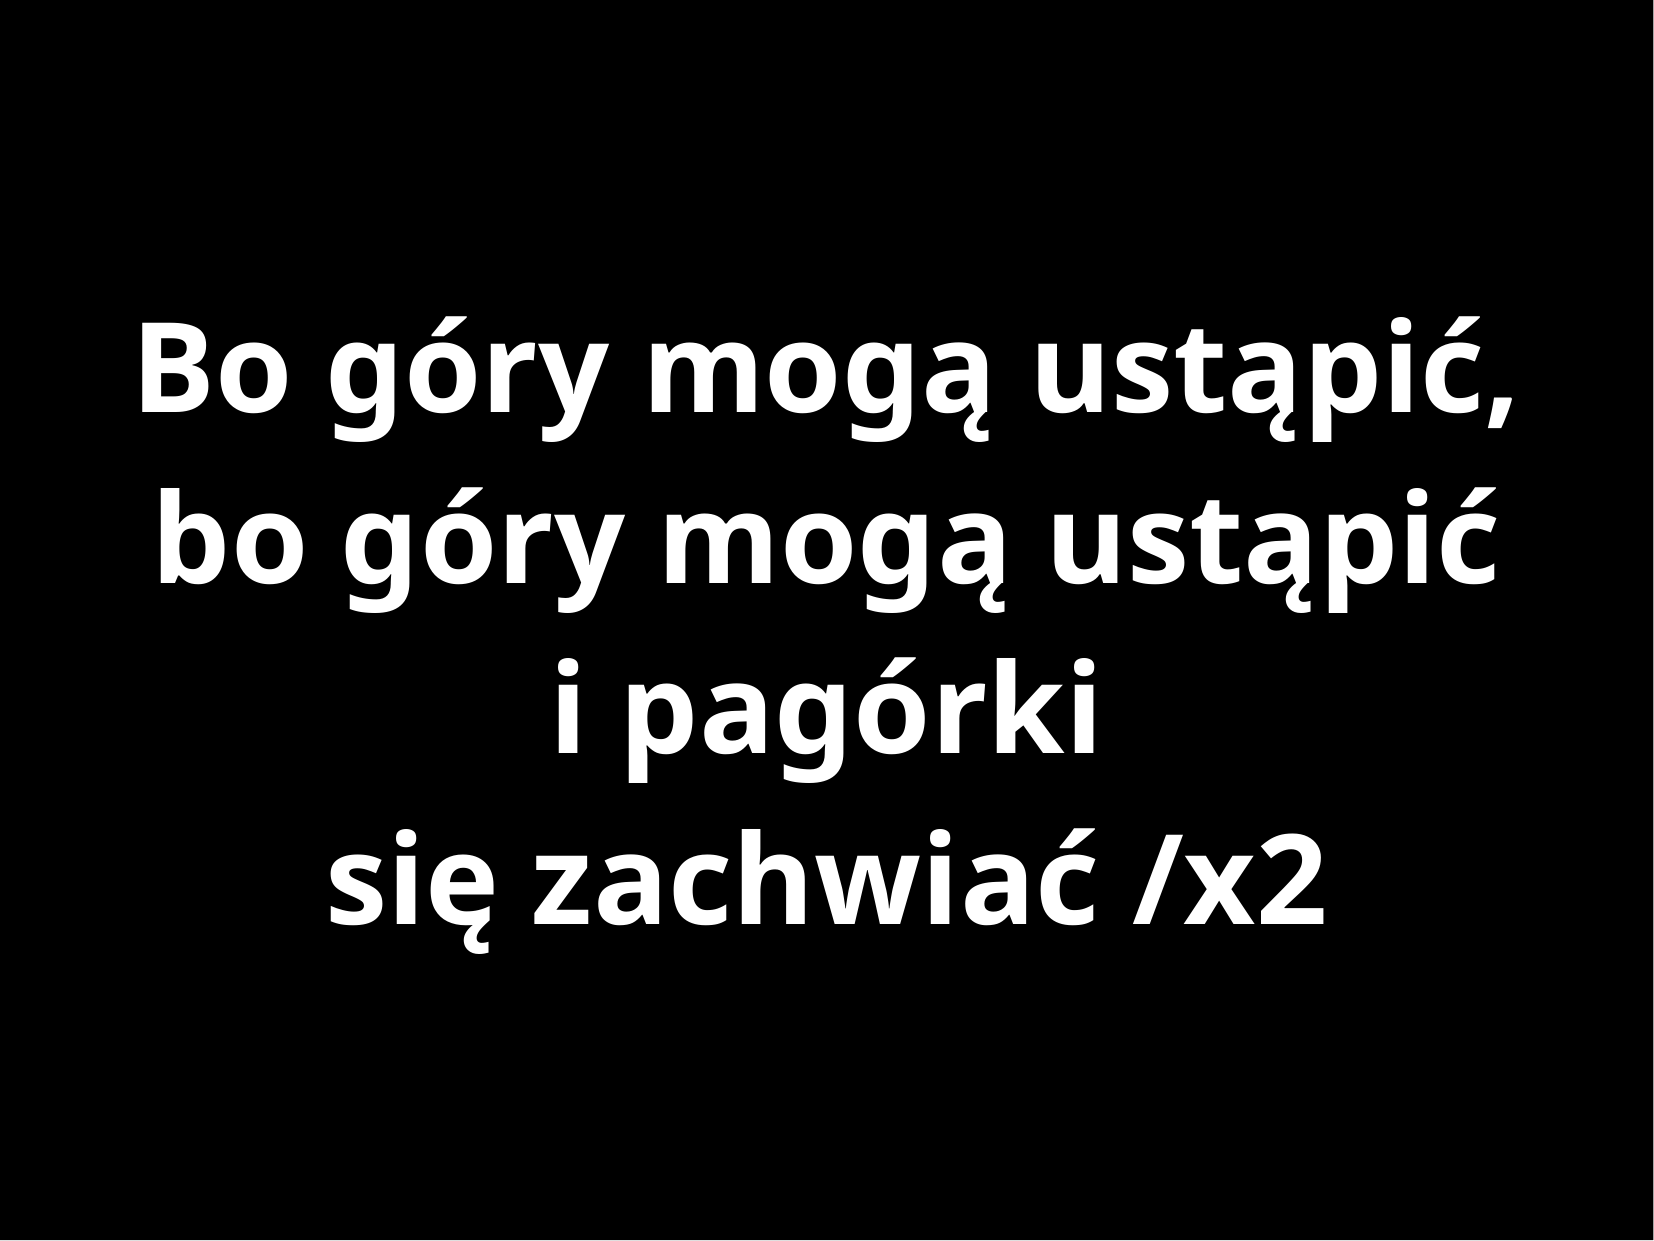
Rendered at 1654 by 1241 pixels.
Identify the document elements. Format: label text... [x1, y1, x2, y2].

title Bo góry mogą ustąpić, bo góry mogą ustąpić i pagórki się zachwiać /x2 [0, 0, 1654, 1241]
